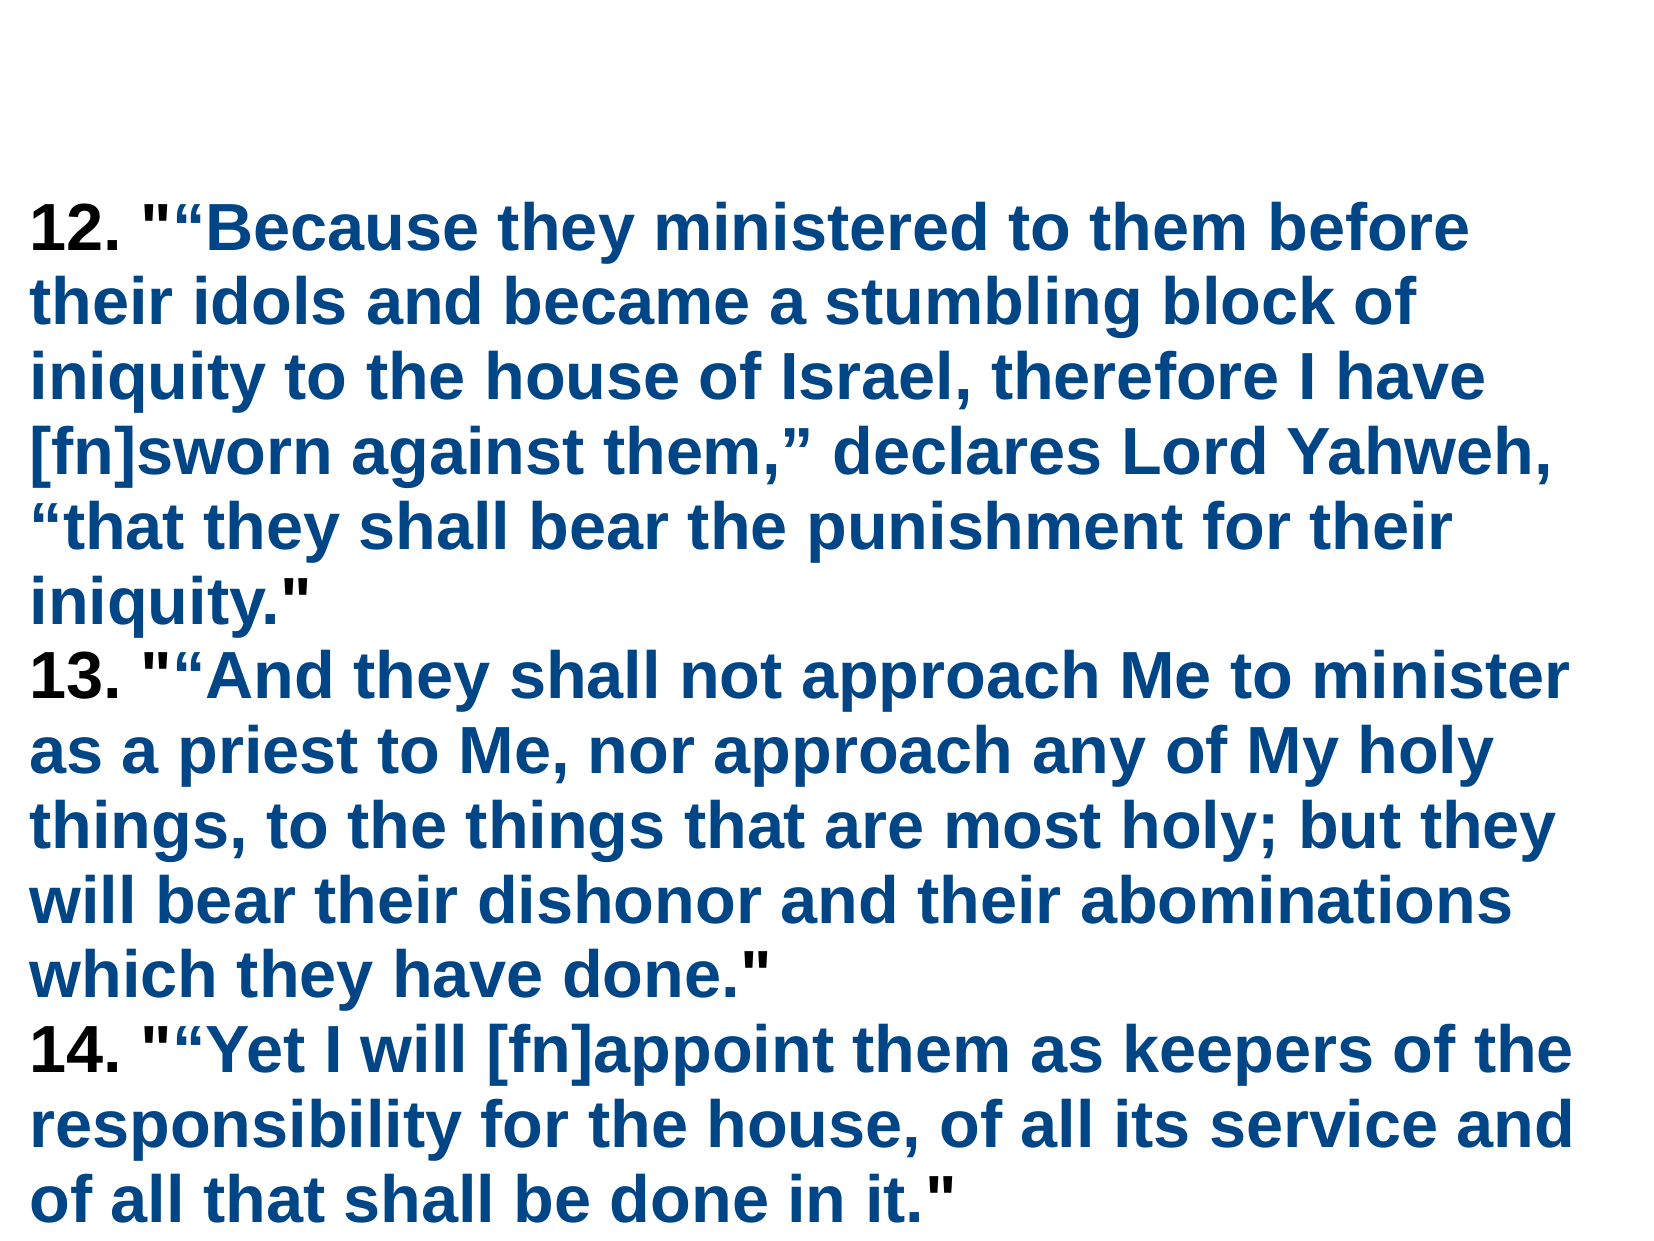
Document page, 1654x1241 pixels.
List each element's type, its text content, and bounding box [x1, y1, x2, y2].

list 12. "“Because they ministered to them before their idols and became a stumbling block of iniquity to the house of Israel, therefore I have [fn]sworn against them,” declares Lord Yahweh, “that they shall bear the punishment for their iniquity." 13. "“And they shall not approach Me to minister as a priest to Me, nor approach any of My holy things, to the things that are most holy; but they will bear their dishonor and their abominations which they have done." 14. "“Yet I will [fn]appoint them as keepers of the responsibility for the house, of all its service and of all that shall be done in it." [29, 189, 1625, 1237]
